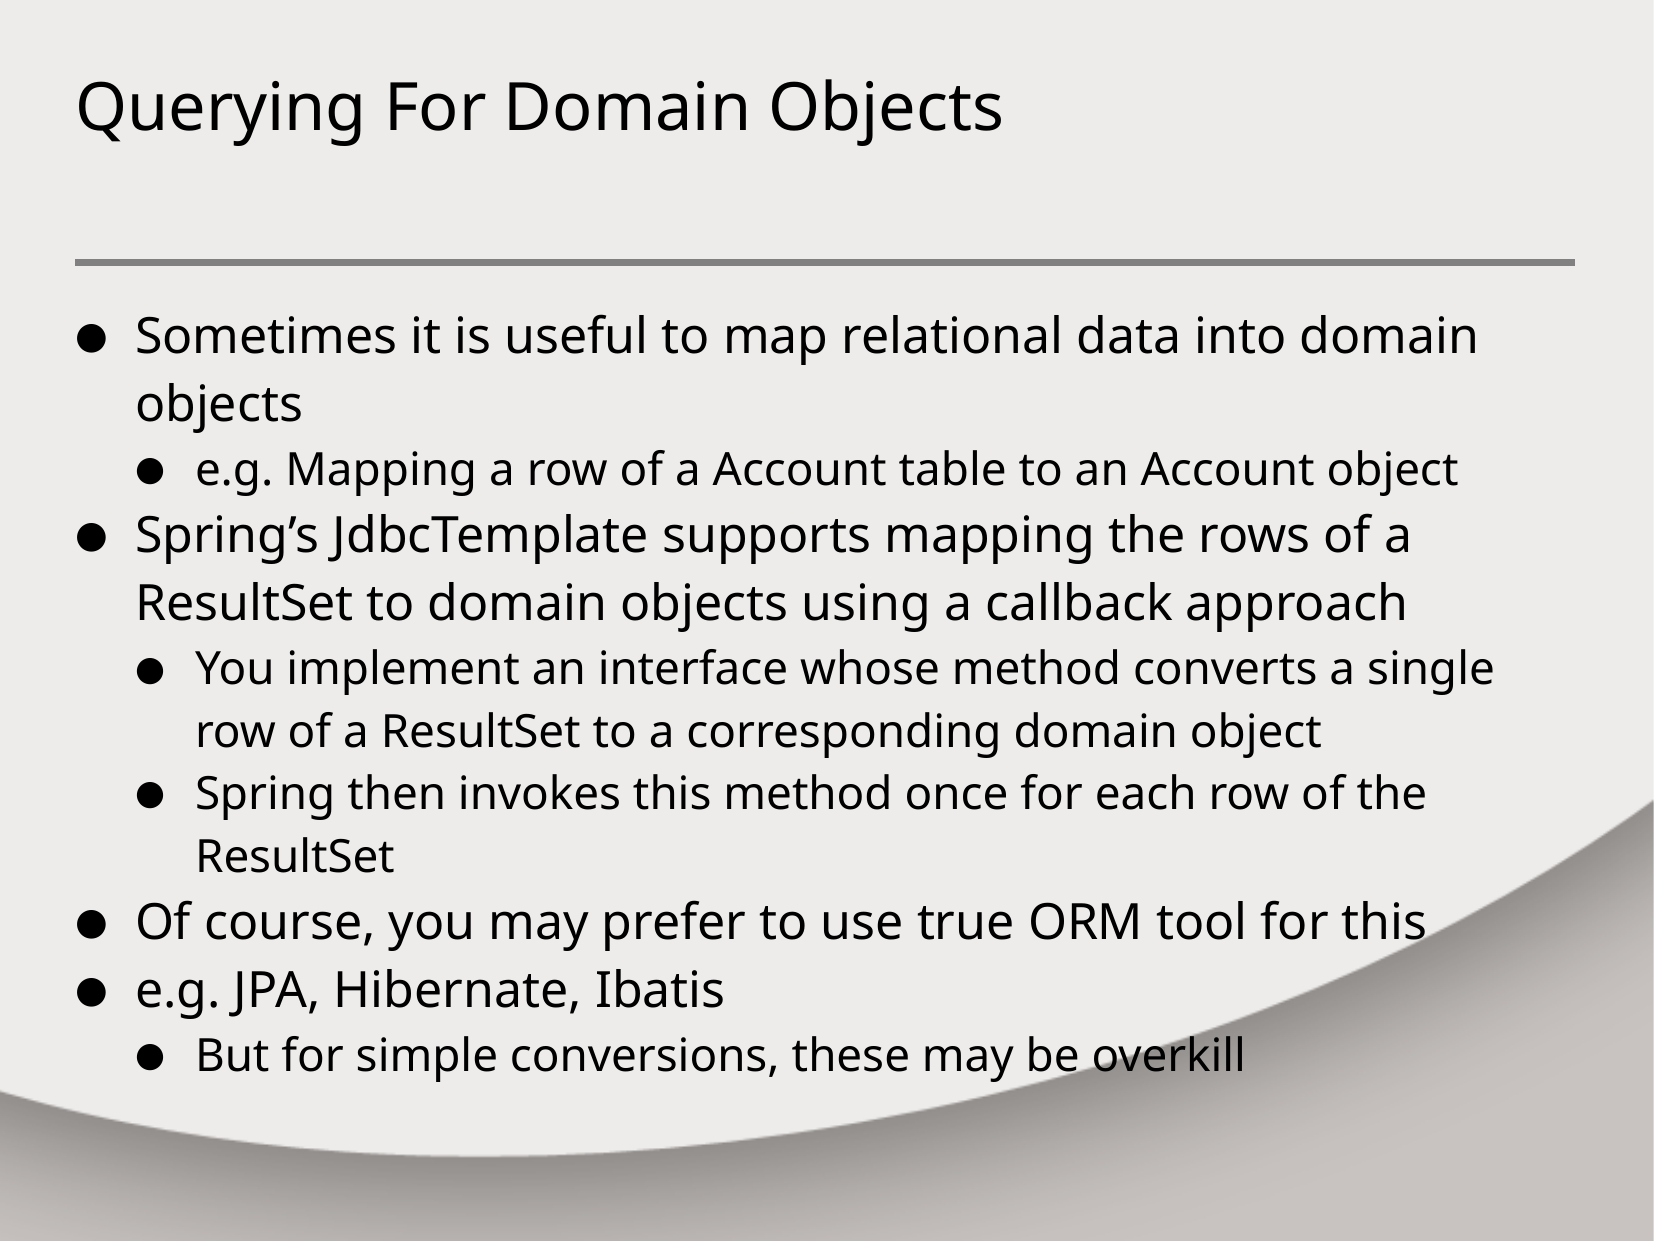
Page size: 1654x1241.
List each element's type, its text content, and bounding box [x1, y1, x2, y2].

list Sometimes it is useful to map relational data into domain objects e.g. Mapping a row of a Account table to an Account object Spring’s JdbcTemplate supports mapping the rows of a ResultSet to domain objects using a callback approach You implement an interface whose method converts a single row of a ResultSet to a corresponding domain object Spring then invokes this method once for each row of the ResultSet Of course, you may prefer to use true ORM tool for this e.g. JPA, Hibernate, Ibatis But for simple conversions, these may be overkill [75, 300, 1576, 1163]
title Querying For Domain Objects [75, 75, 1576, 226]
picture [0, 0, 1654, 1241]
